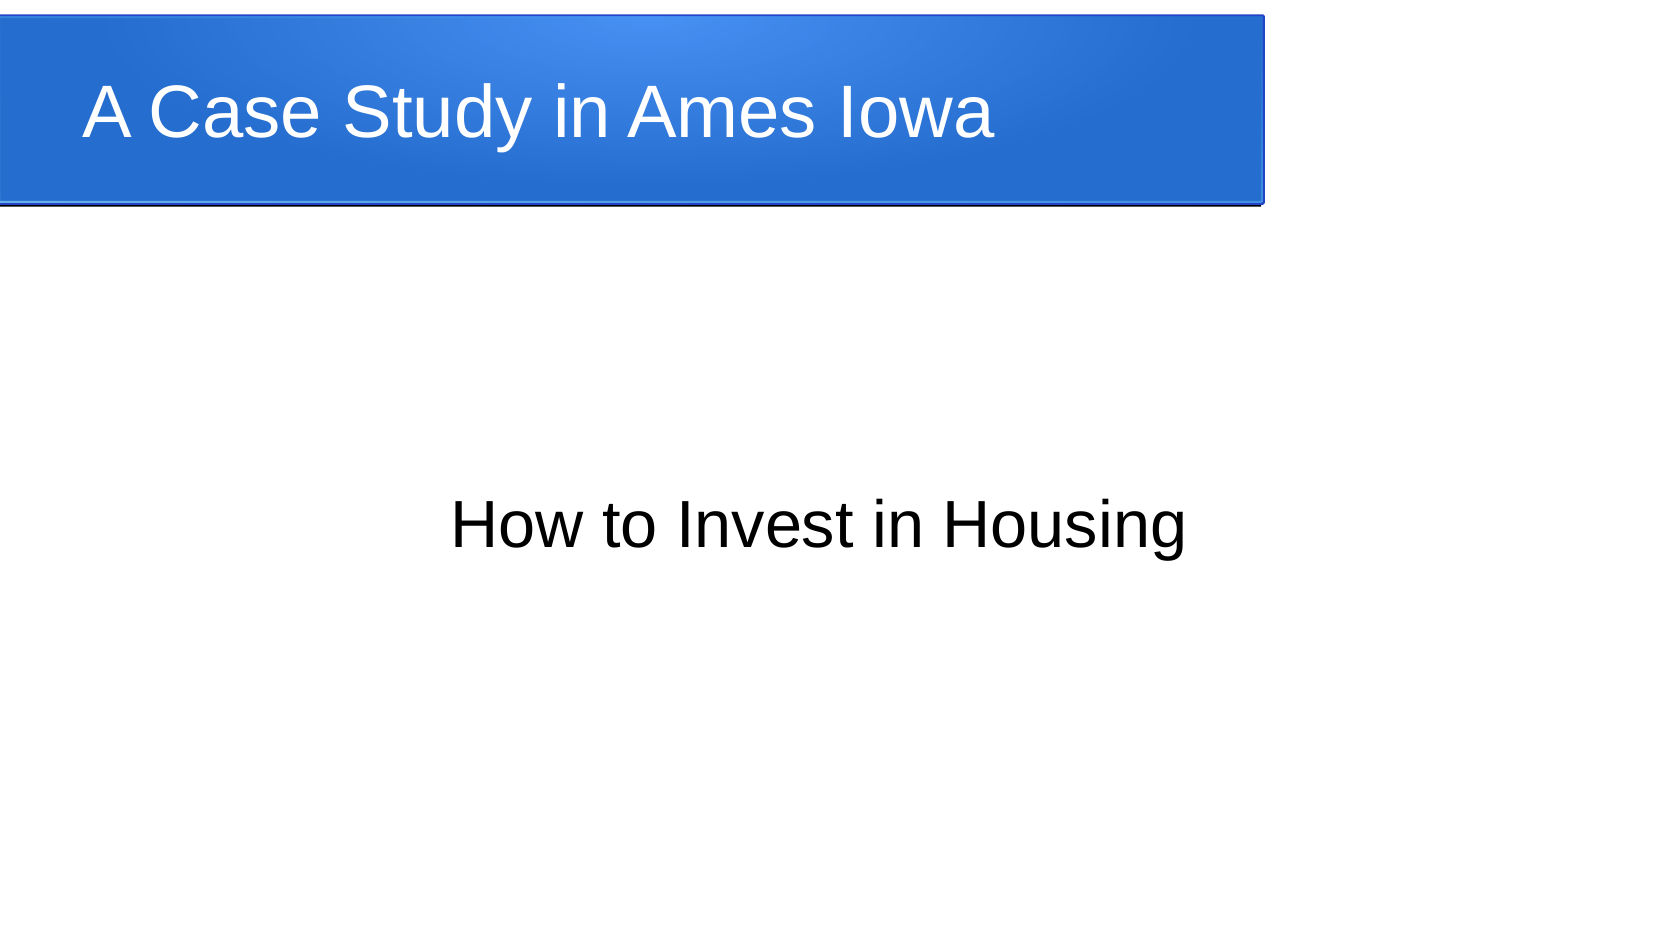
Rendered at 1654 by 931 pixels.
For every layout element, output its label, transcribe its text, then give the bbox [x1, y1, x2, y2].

subtitle How to Invest in Housing [75, 255, 1564, 795]
title A Case Study in Ames Iowa [82, 35, 1235, 189]
